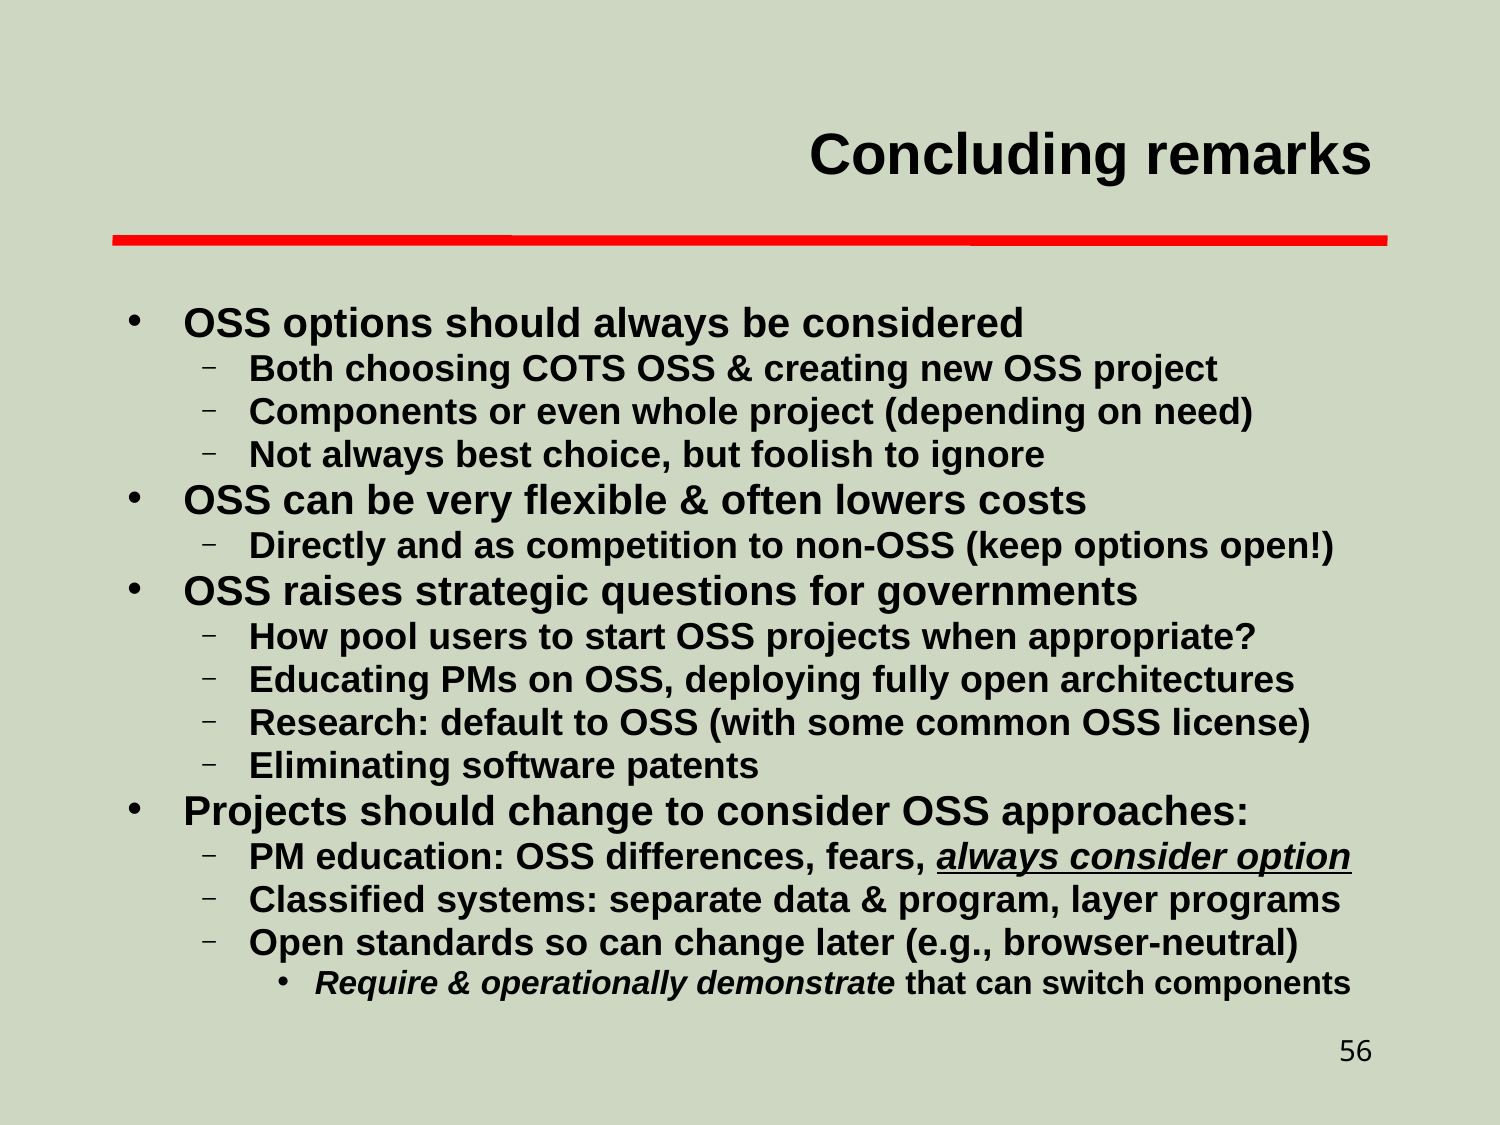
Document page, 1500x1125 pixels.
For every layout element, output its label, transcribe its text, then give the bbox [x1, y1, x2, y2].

list OSS options should always be considered Both choosing COTS OSS & creating new OSS project Components or even whole project (depending on need) Not always best choice, but foolish to ignore OSS can be very flexible & often lowers costs Directly and as competition to non-OSS (keep options open!) OSS raises strategic questions for governments How pool users to start OSS projects when appropriate? Educating PMs on OSS, deploying fully open architectures Research: default to OSS (with some common OSS license) Eliminating software patents Projects should change to consider OSS approaches: PM education: OSS differences, fears, always consider option Classified systems: separate data & program, layer programs Open standards so can change later (e.g., browser-neutral) Require & operationally demonstrate that can switch components [112, 299, 1388, 1075]
title Concluding remarks [337, 85, 1388, 224]
